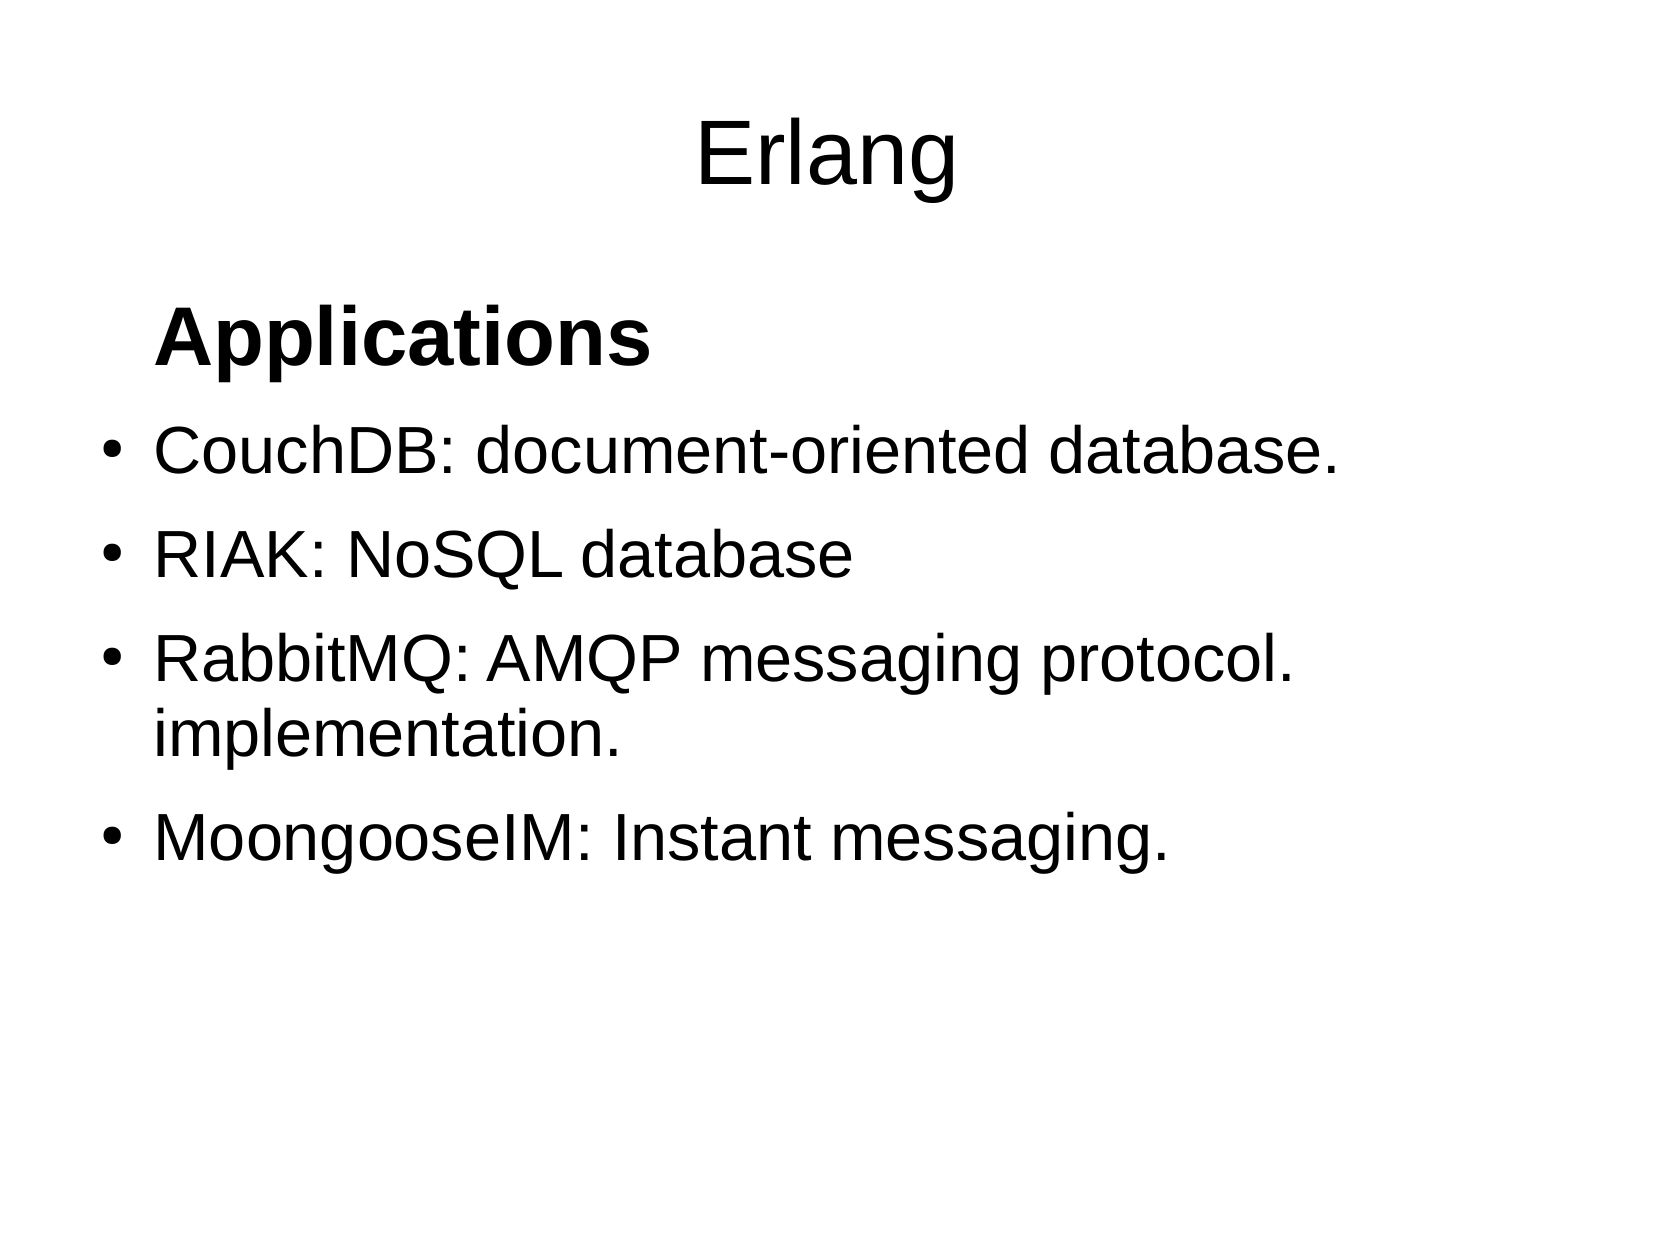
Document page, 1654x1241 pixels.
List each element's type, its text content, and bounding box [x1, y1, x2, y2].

list Applications CouchDB: document-oriented database. RIAK: NoSQL database RabbitMQ: AMQP messaging protocol. implementation. MoongooseIM: Instant messaging. [82, 290, 1571, 1010]
title Erlang [82, 49, 1571, 257]
